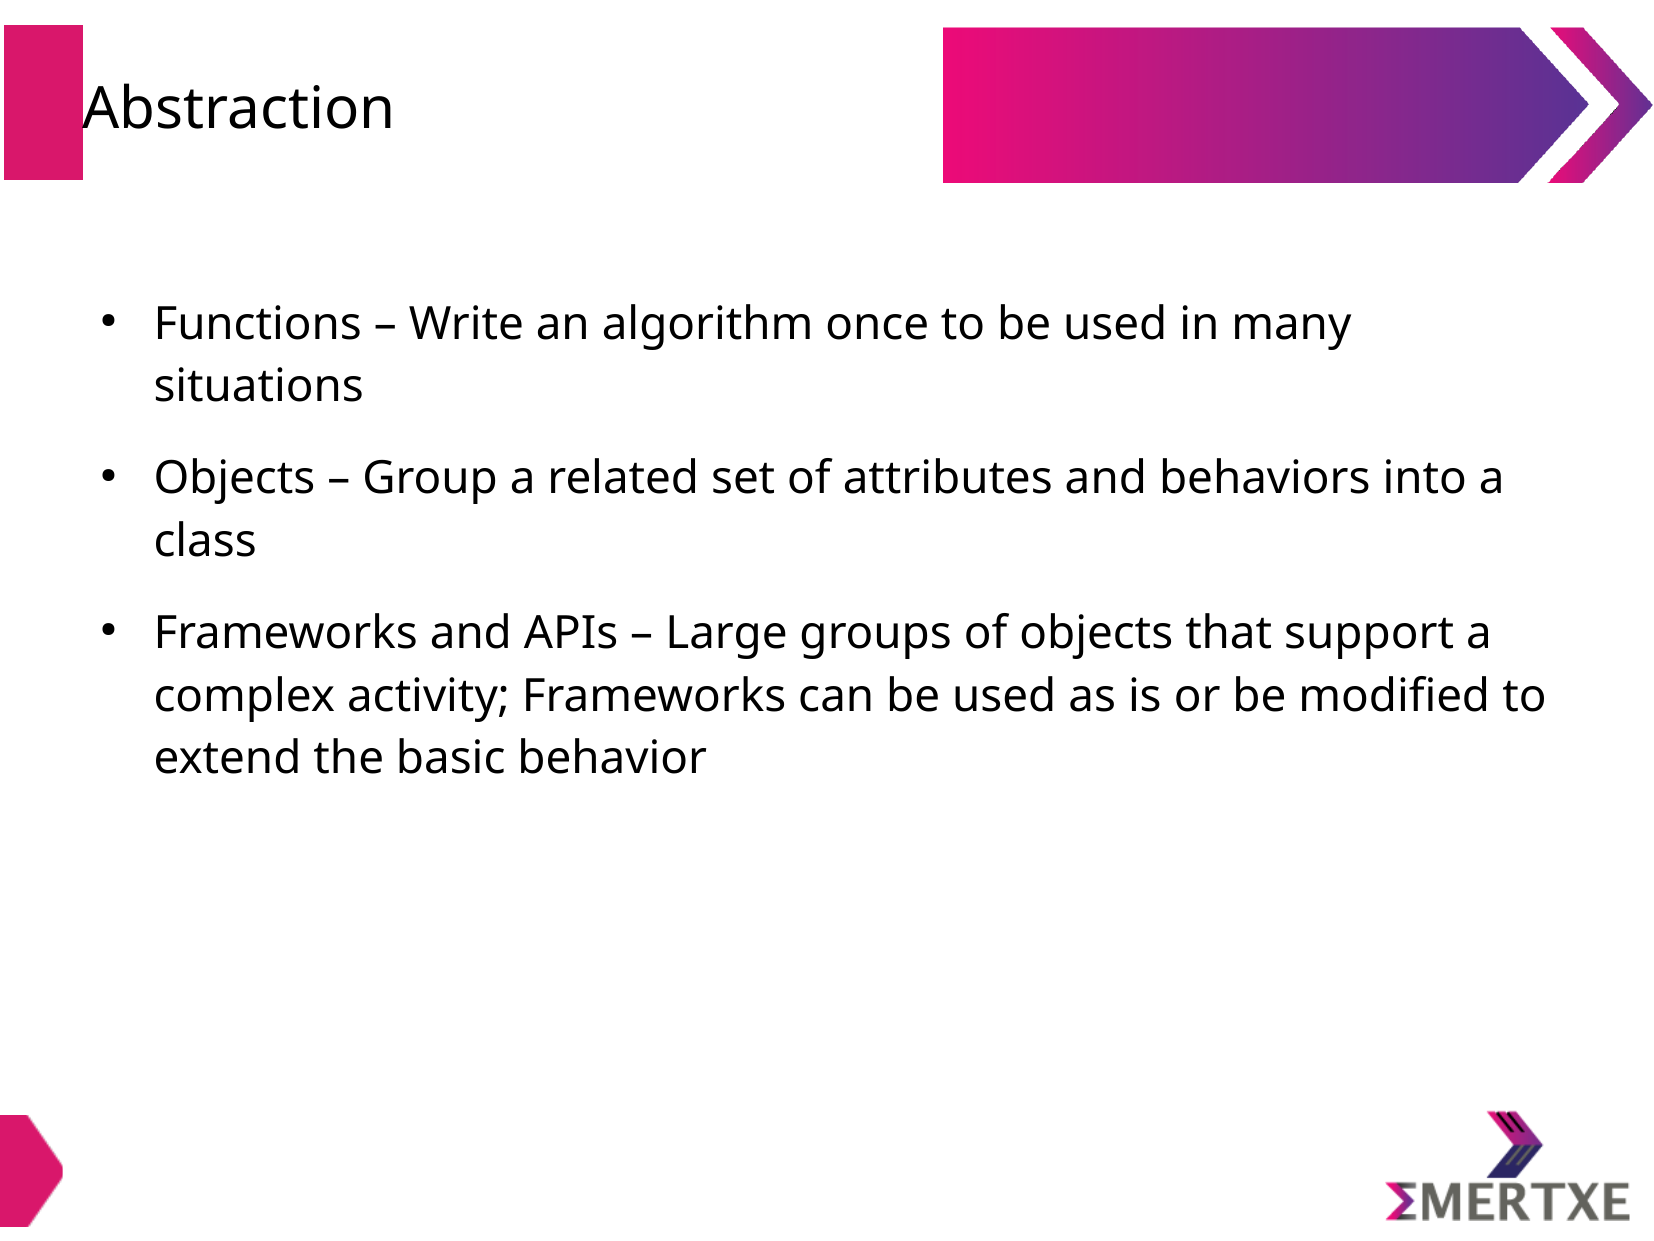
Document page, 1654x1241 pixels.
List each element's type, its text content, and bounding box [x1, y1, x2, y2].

picture [1385, 1107, 1631, 1221]
title Abstraction [82, 2, 1571, 210]
picture [1571, 27, 1653, 183]
list Functions – Write an algorithm once to be used in many situations Objects – Group a related set of attributes and behaviors into a class Frameworks and APIs – Large groups of objects that support a complex activity; Frameworks can be used as is or be modified to extend the basic behavior [82, 290, 1571, 1010]
